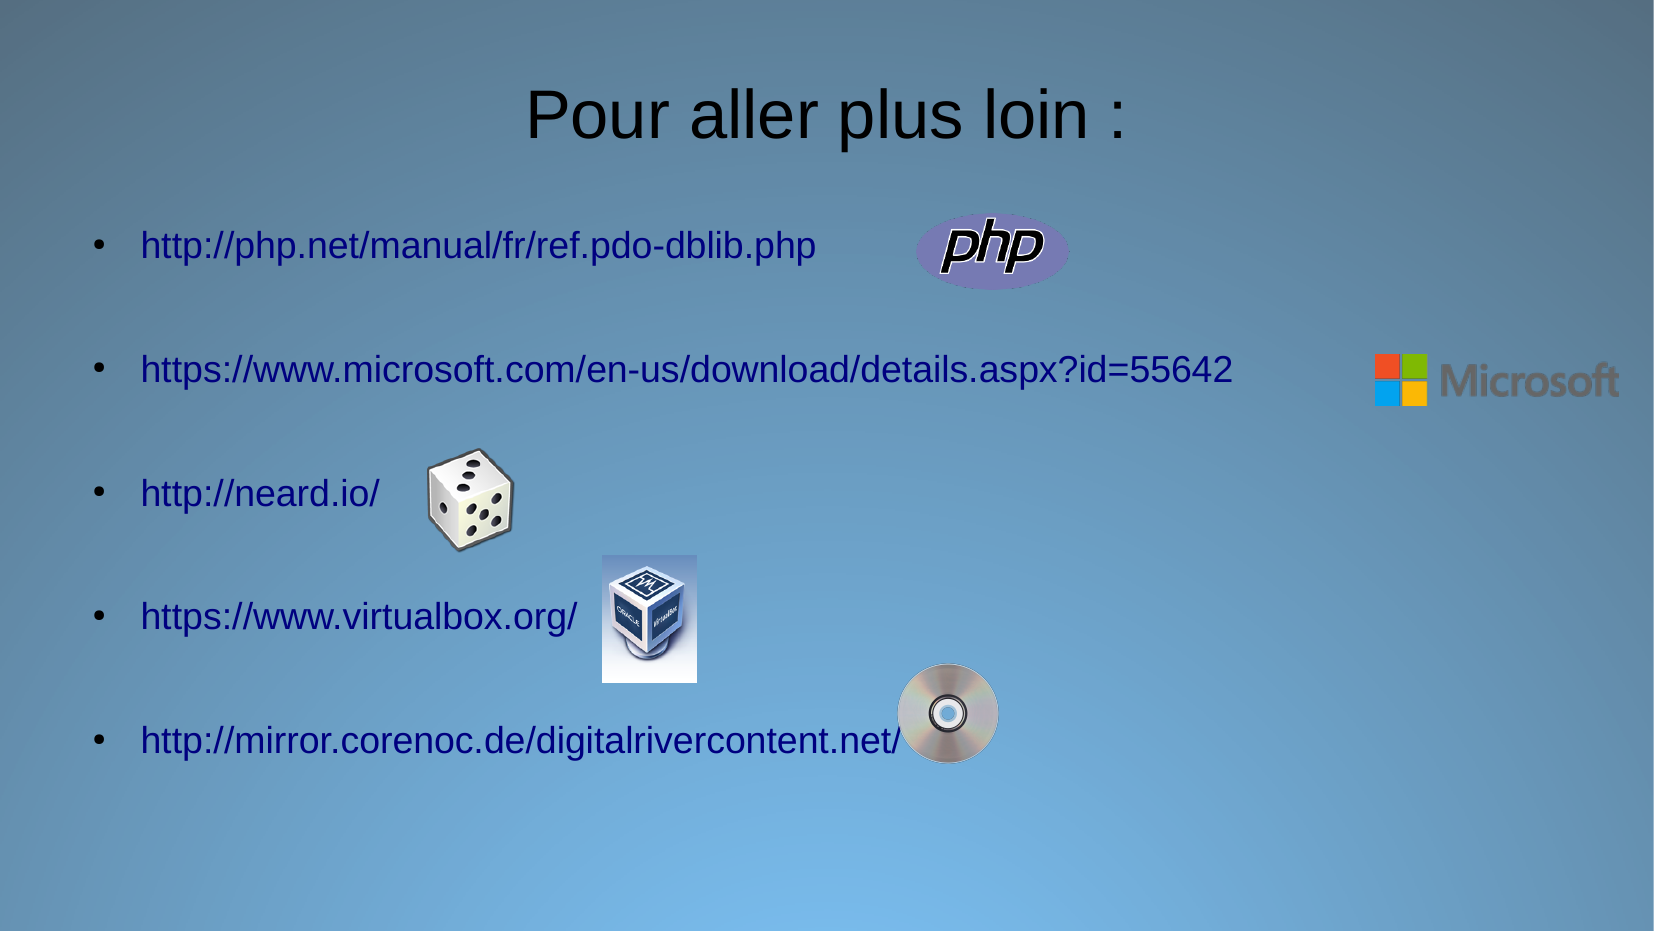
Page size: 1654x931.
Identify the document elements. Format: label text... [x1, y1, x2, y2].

title Pour aller plus loin : [82, 37, 1571, 193]
list http://php.net/manual/fr/ref.pdo-dblib.php https://www.microsoft.com/en-us/download/details.aspx?id=55642 http://neard.io/ https://www.virtualbox.org/ http://mirror.corenoc.de/digitalrivercontent.net/ [76, 224, 1565, 764]
picture [0, 0, 1654, 931]
